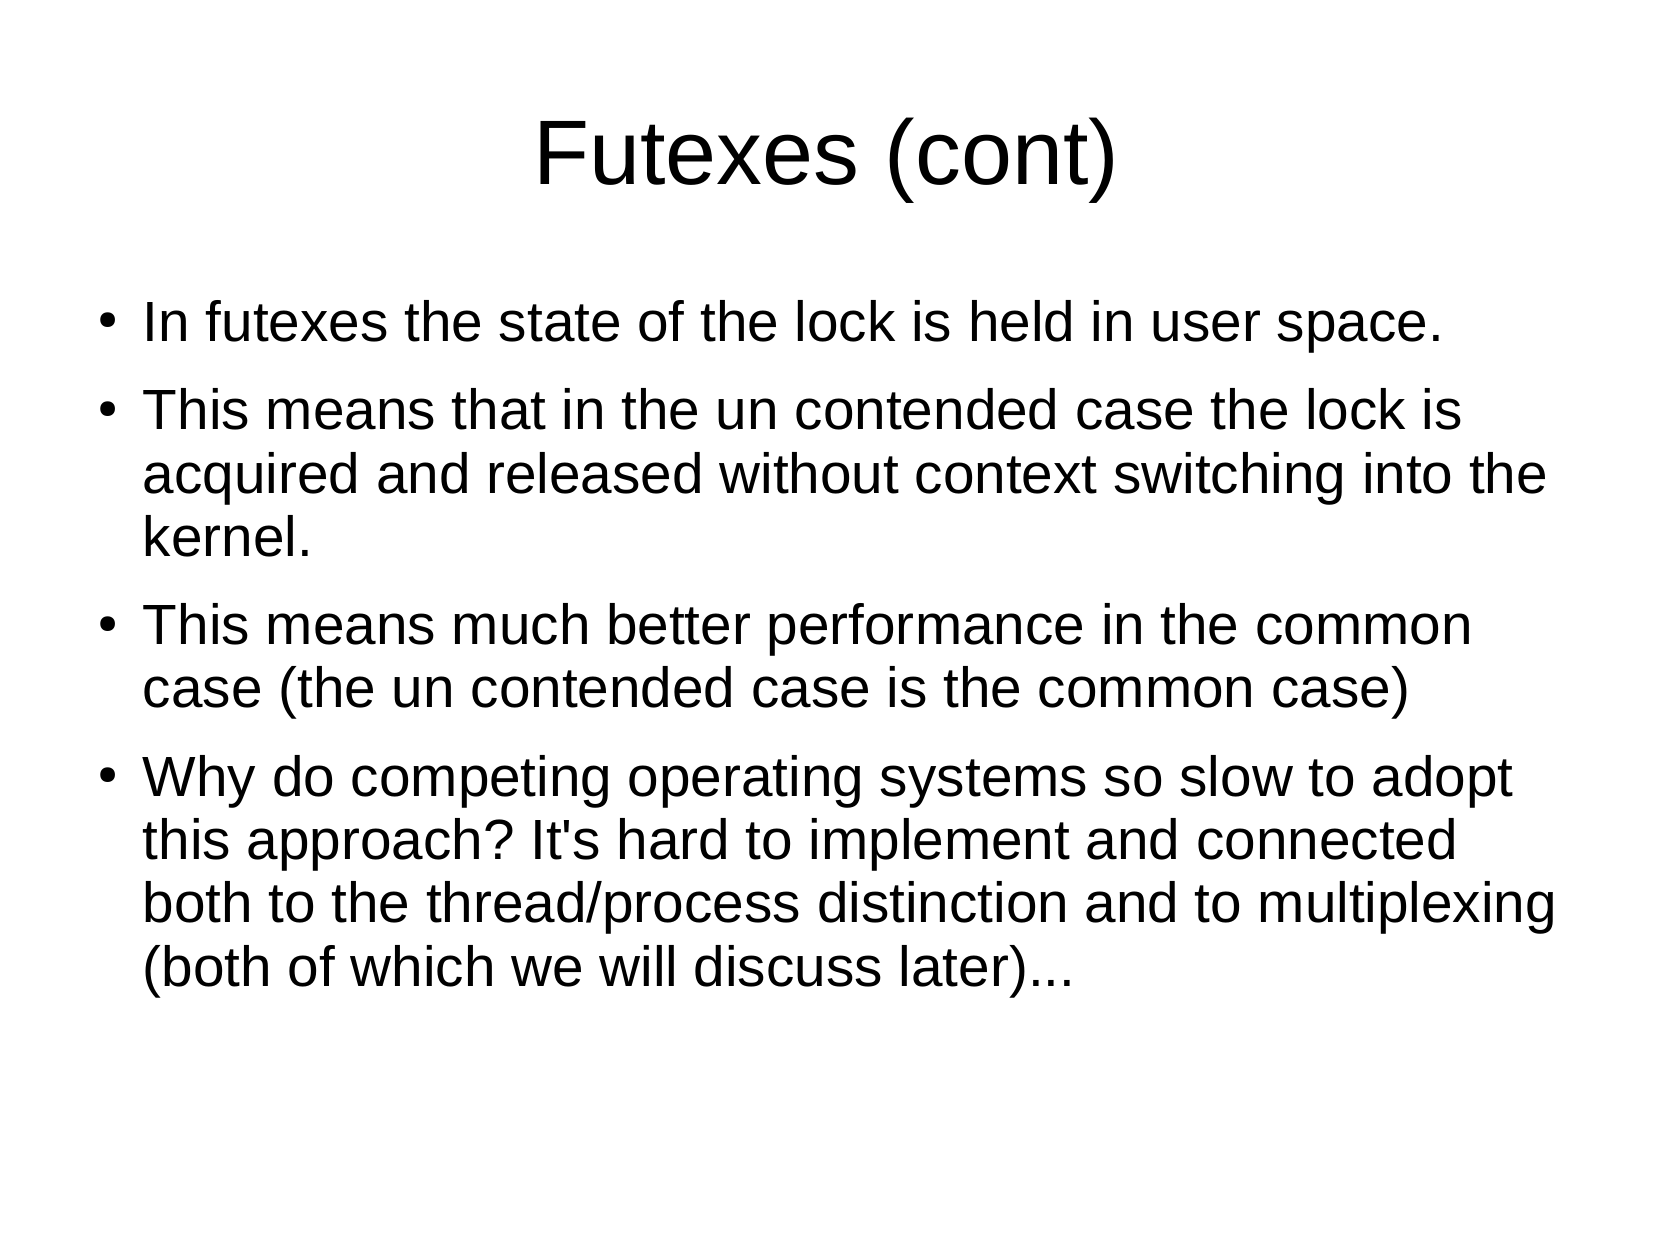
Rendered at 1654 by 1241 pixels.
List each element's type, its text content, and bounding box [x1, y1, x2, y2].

title Futexes (cont) [82, 49, 1571, 257]
list In futexes the state of the lock is held in user space. This means that in the un contended case the lock is acquired and released without context switching into the kernel. This means much better performance in the common case (the un contended case is the common case) Why do competing operating systems so slow to adopt this approach? It's hard to implement and connected both to the thread/process distinction and to multiplexing (both of which we will discuss later)... [82, 290, 1571, 1010]
